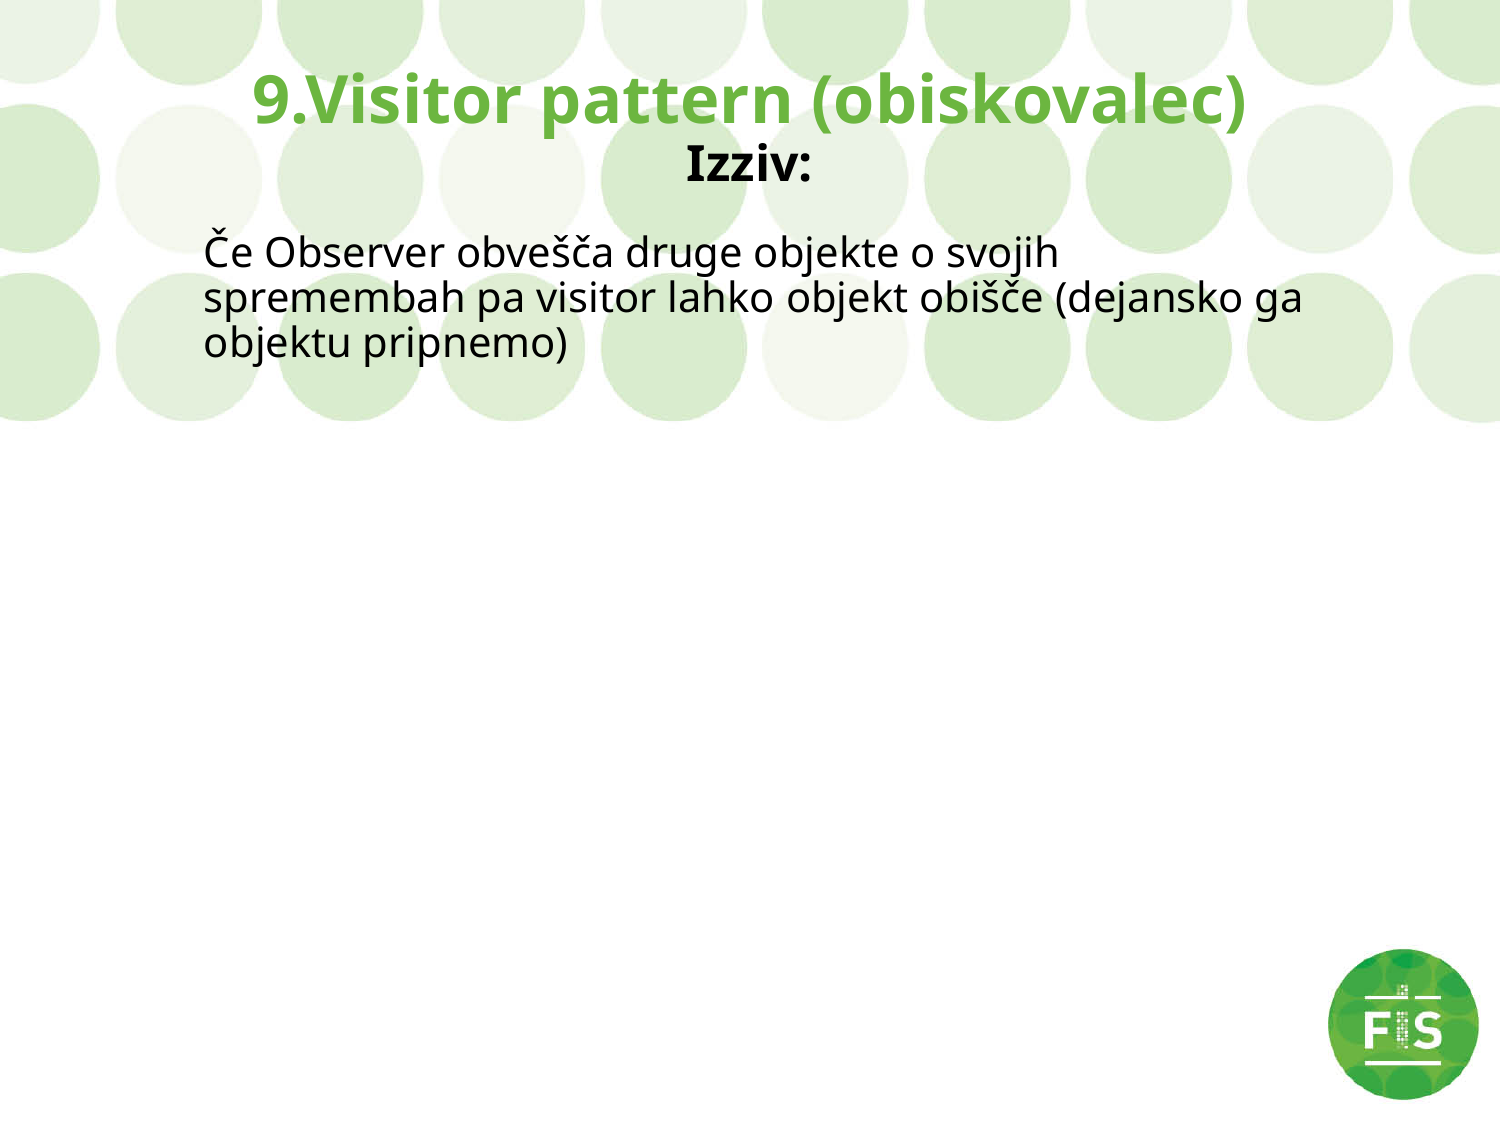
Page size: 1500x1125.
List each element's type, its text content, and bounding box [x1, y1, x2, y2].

picture [0, 0, 1500, 1125]
title 9.Visitor pattern (obiskovalec) Izziv: [75, 59, 1425, 233]
list Če Observer obvešča druge objekte o svojih spremembah pa visitor lahko objekt obišče (dejansko ga objektu pripnemo) [118, 224, 1323, 473]
